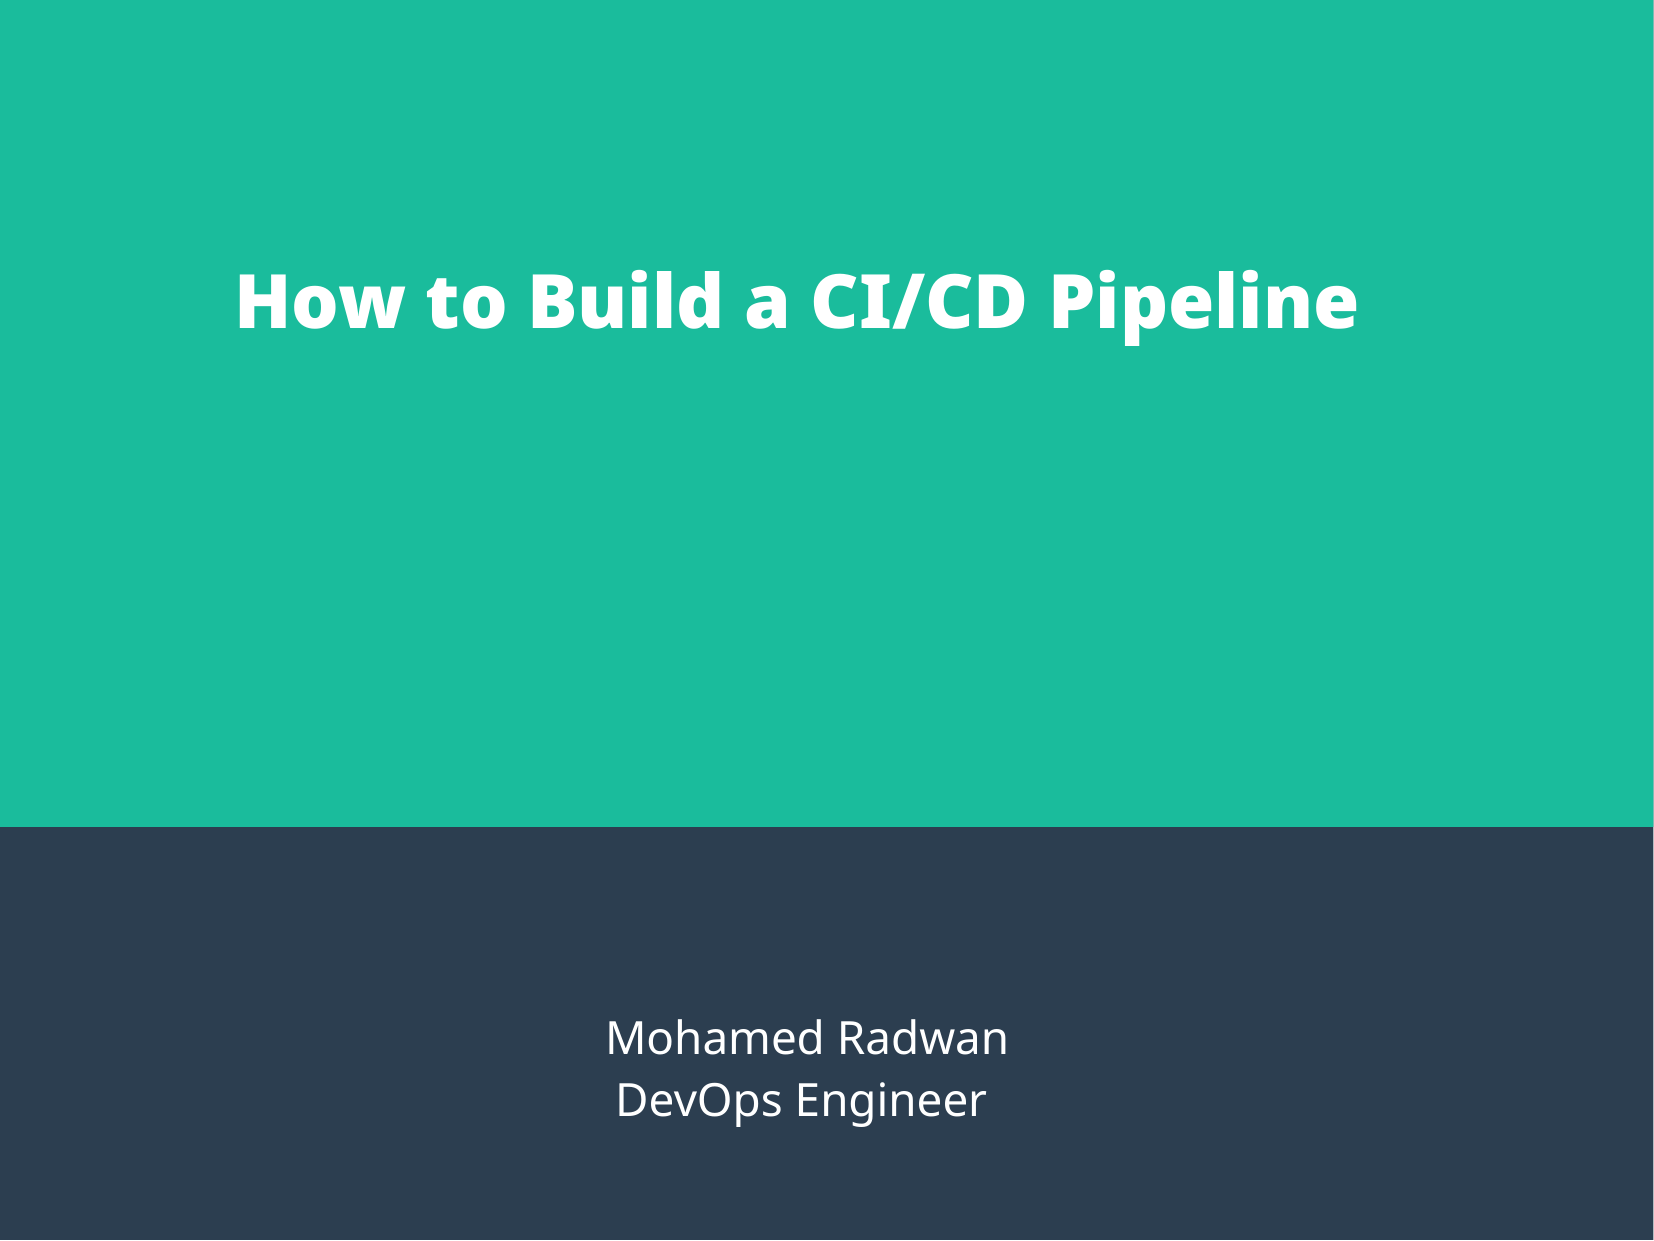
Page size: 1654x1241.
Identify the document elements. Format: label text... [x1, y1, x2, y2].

subtitle Mohamed Radwan DevOps Engineer [39, 905, 1576, 1231]
title How to Build a CI/CD Pipeline [30, 195, 1566, 353]
